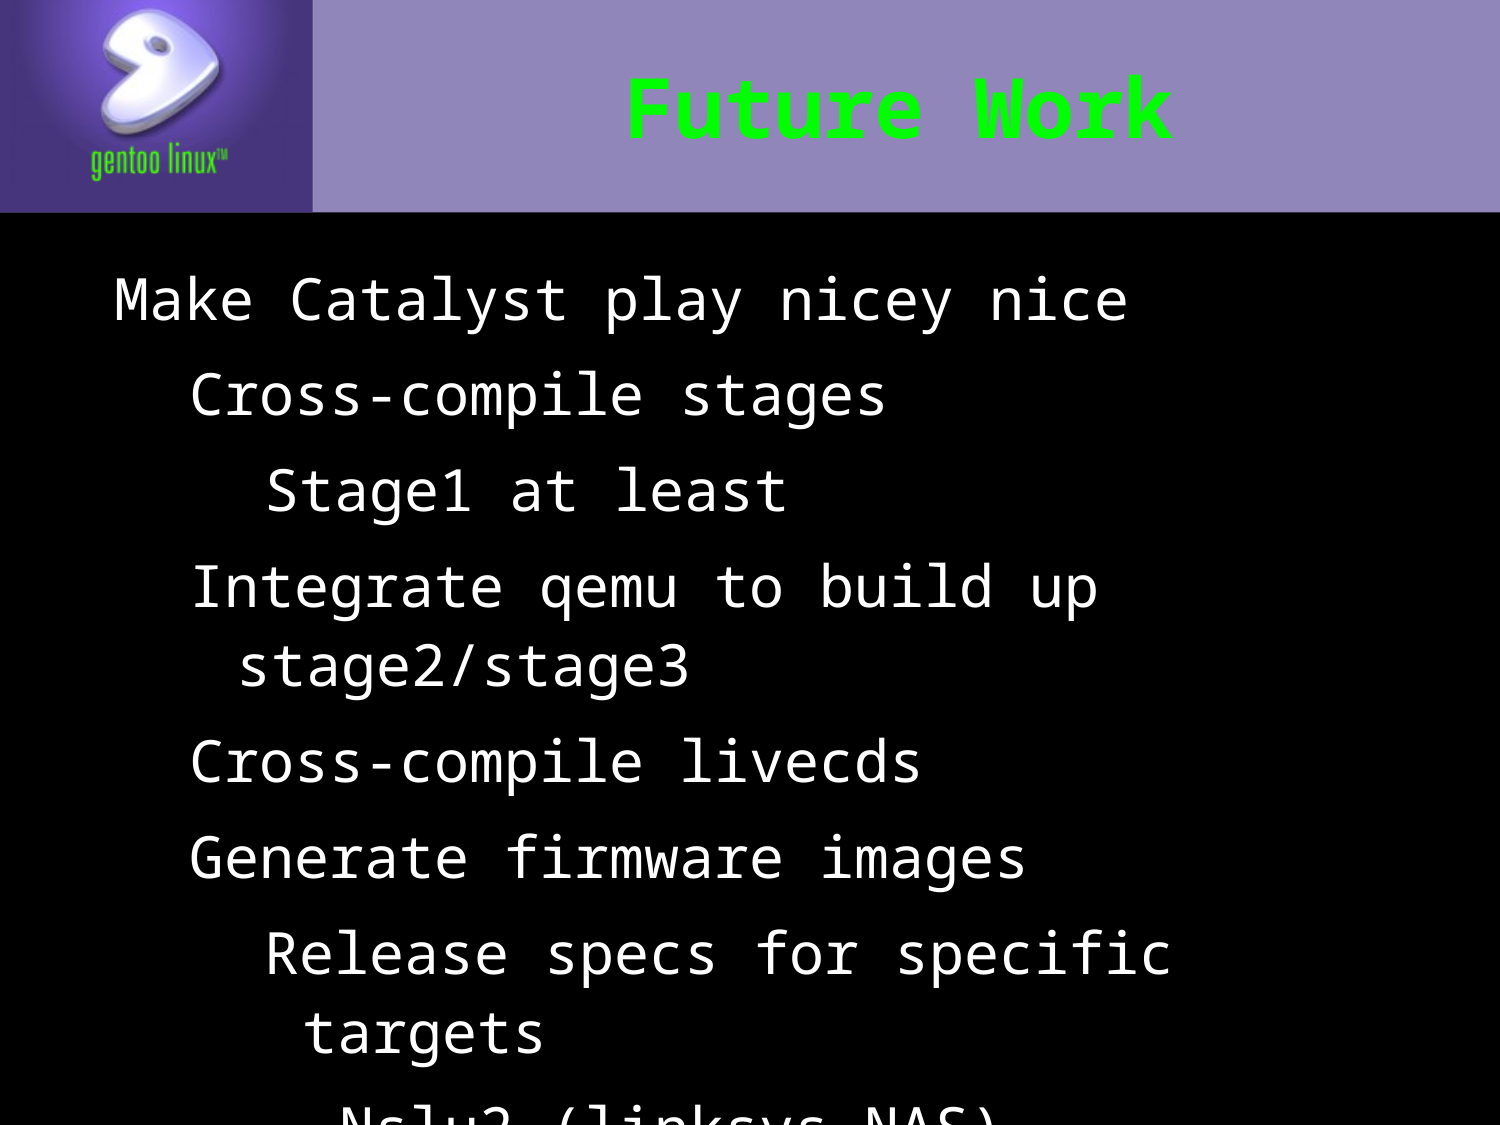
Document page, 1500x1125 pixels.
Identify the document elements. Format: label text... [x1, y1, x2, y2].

title Future Work [324, 12, 1476, 201]
picture [0, 0, 302, 184]
list Make Catalyst play nicey nice Cross-compile stages Stage1 at least Integrate qemu to build up stage2/stage3 Cross-compile livecds Generate firmware images Release specs for specific targets Nslu2 (linksys NAS) WRT (Netgear wireless routers) Nokia Internet Tablet 440 [99, 249, 1388, 1101]
